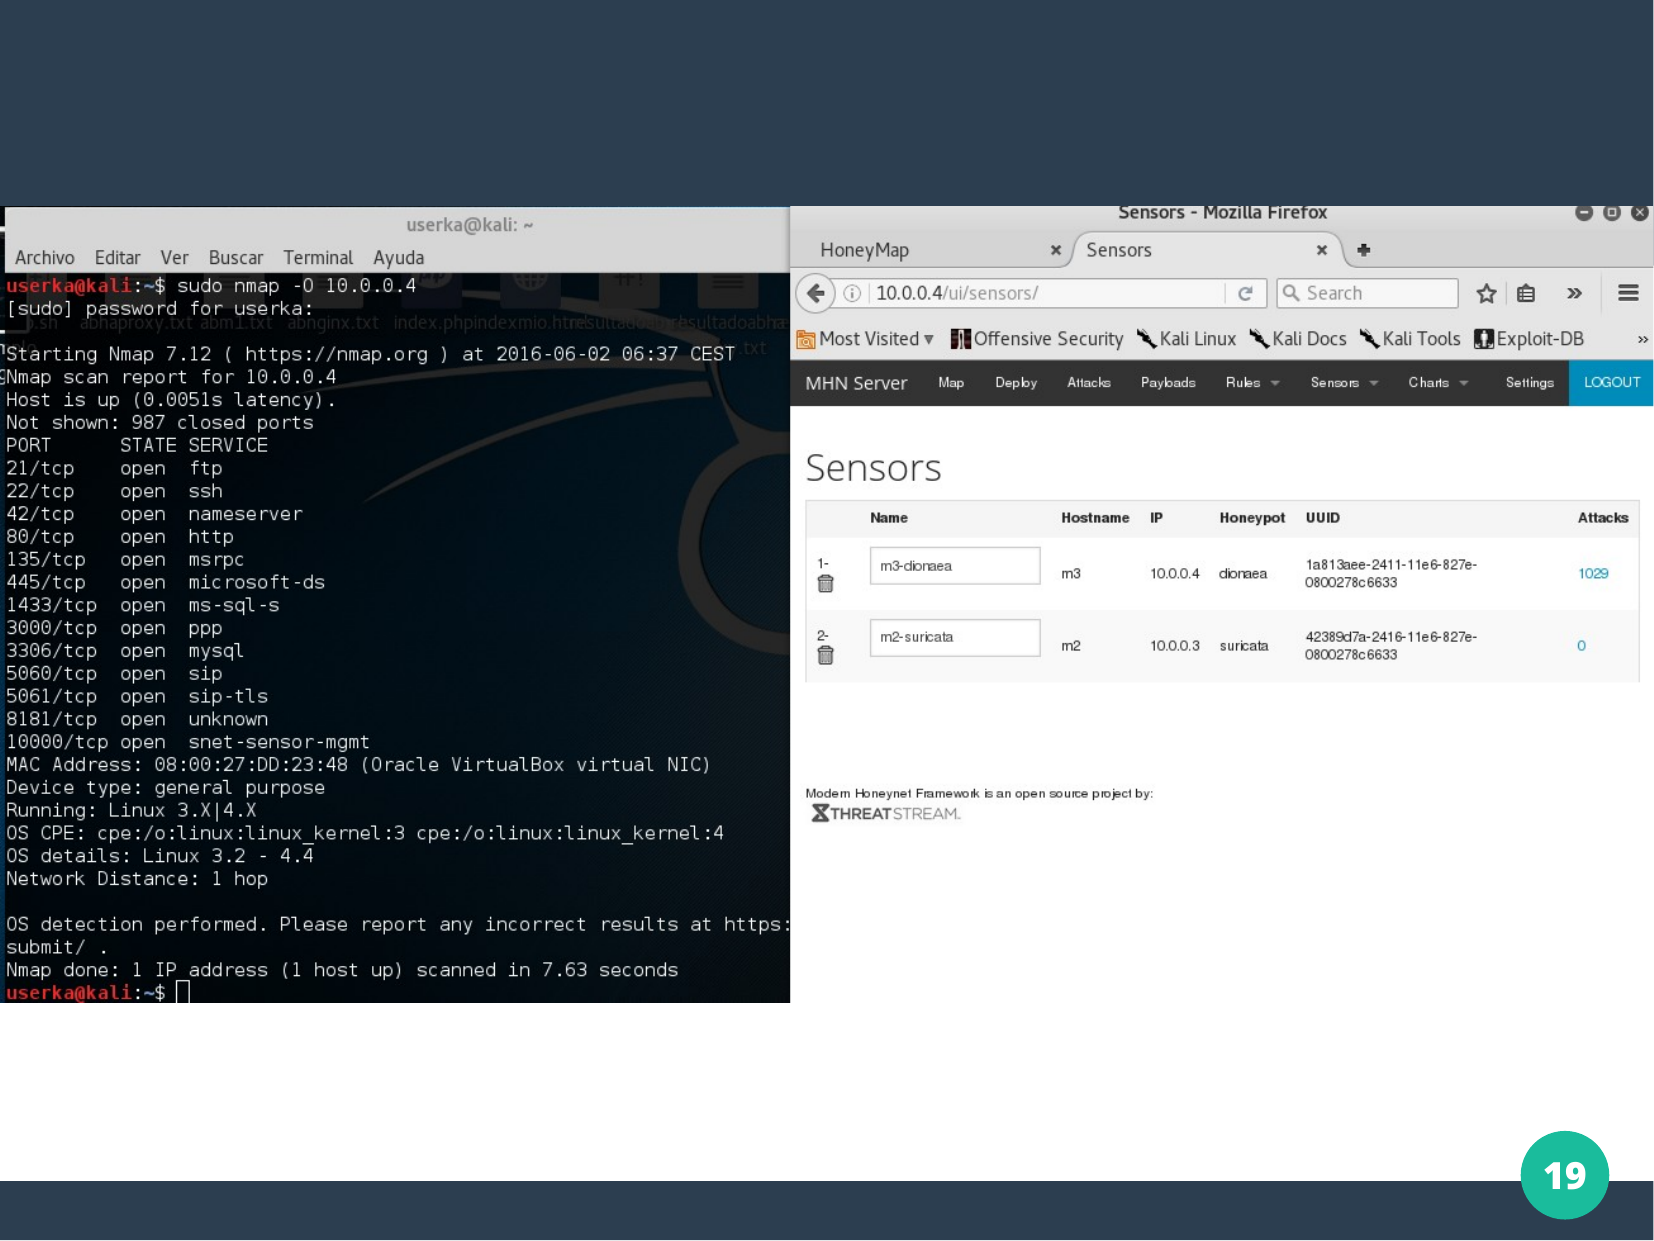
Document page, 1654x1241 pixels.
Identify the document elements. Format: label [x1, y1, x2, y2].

picture [1586, 377, 1631, 388]
picture [0, 206, 1654, 1003]
picture [1633, 374, 1640, 386]
